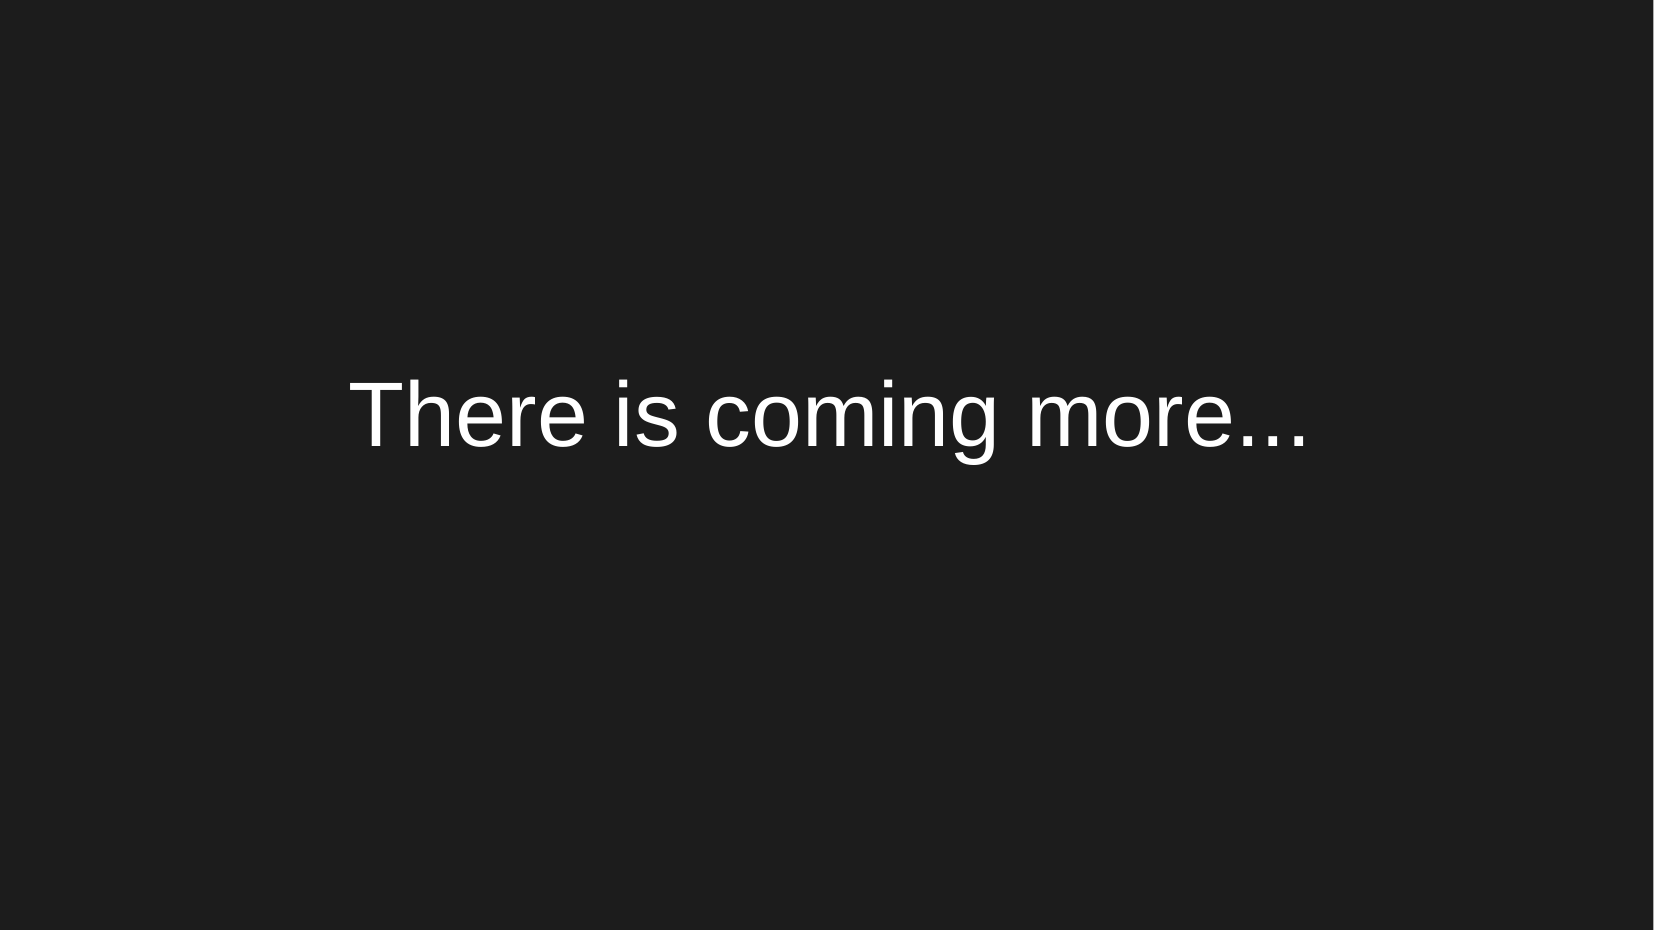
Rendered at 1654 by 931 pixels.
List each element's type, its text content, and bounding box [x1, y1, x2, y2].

title There is coming more... [86, 337, 1576, 493]
